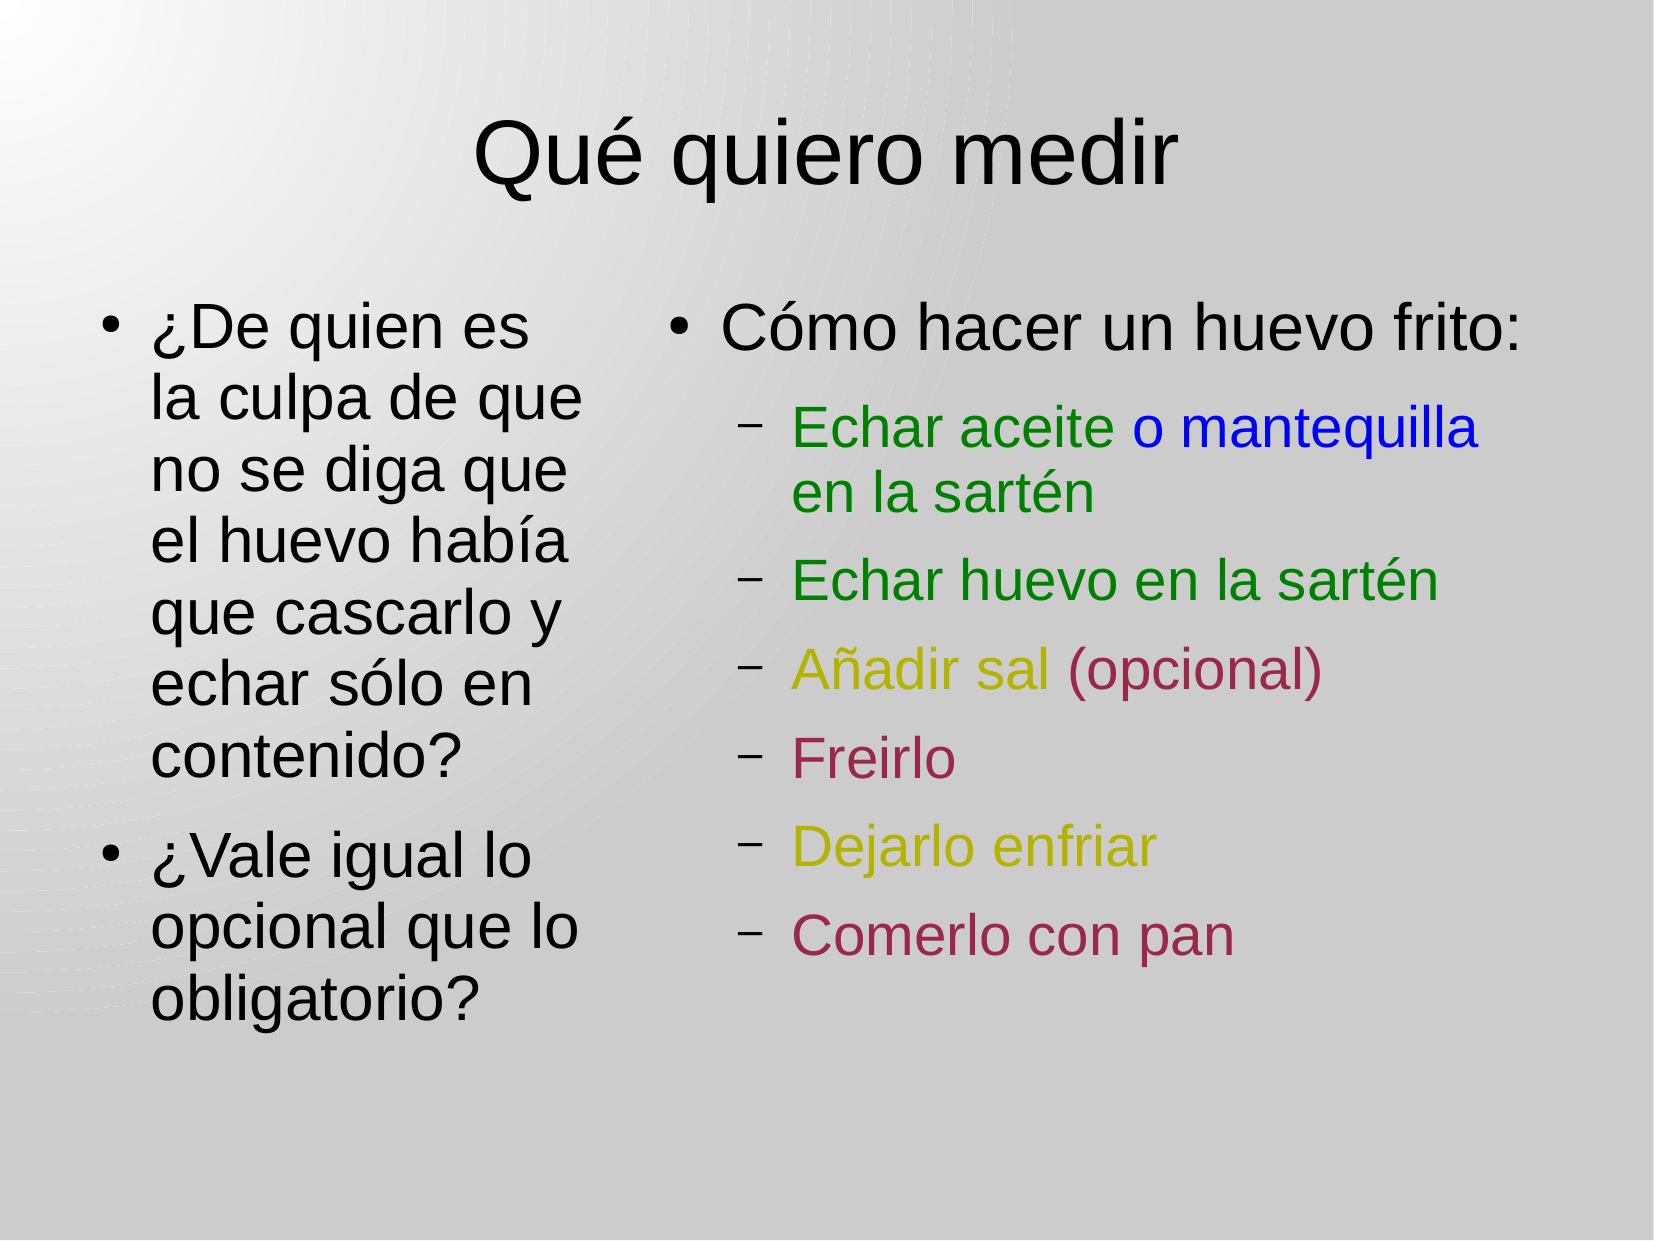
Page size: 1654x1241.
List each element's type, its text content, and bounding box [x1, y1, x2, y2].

list Cómo hacer un huevo frito: Echar aceite o mantequilla en la sartén Echar huevo en la sartén Añadir sal (opcional) Freirlo Dejarlo enfriar Comerlo con pan [649, 290, 1539, 1109]
title Qué quiero medir [82, 49, 1571, 257]
list ¿De quien es la culpa de que no se diga que el huevo había que cascarlo y echar sólo en contenido? ¿Vale igual lo opcional que lo obligatorio? [82, 290, 591, 1109]
